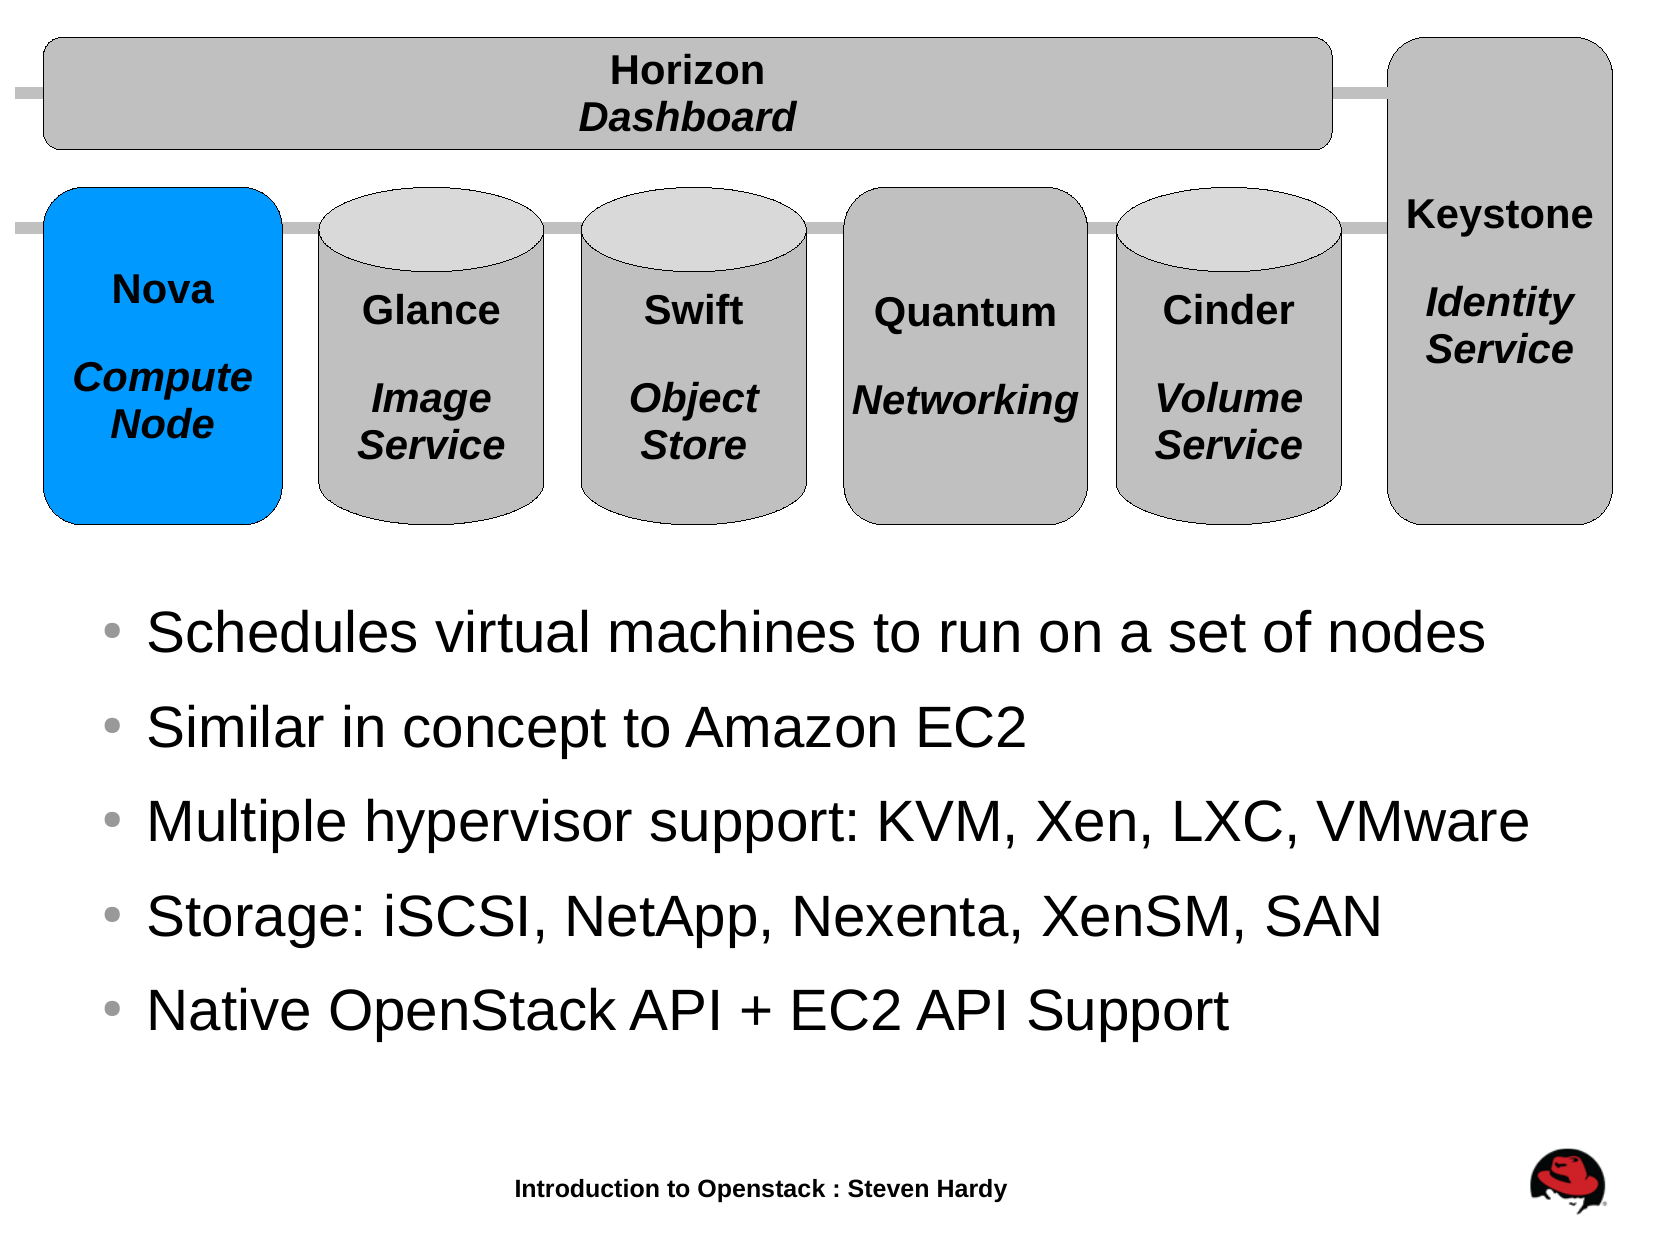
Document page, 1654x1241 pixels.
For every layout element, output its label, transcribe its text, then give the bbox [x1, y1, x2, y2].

text_box Quantum Networking [843, 187, 1088, 525]
text_box Keystone Identity Service [1387, 37, 1613, 525]
text_box Horizon Dashboard [43, 37, 1333, 150]
list Schedules virtual machines to run on a set of nodes Similar in concept to Amazon EC2 Multiple hypervisor support: KVM, Xen, LXC, VMware Storage: iSCSI, NetApp, Nexenta, XenSM, SAN Native OpenStack API + EC2 API Support [86, 600, 1576, 1044]
text_box Glance Image Service [318, 231, 544, 525]
picture [1529, 1146, 1613, 1224]
text_box Cinder Volume Service [1116, 233, 1342, 525]
text_box Swift Object Store [581, 233, 807, 525]
text_box Nova Compute Node [43, 187, 283, 525]
